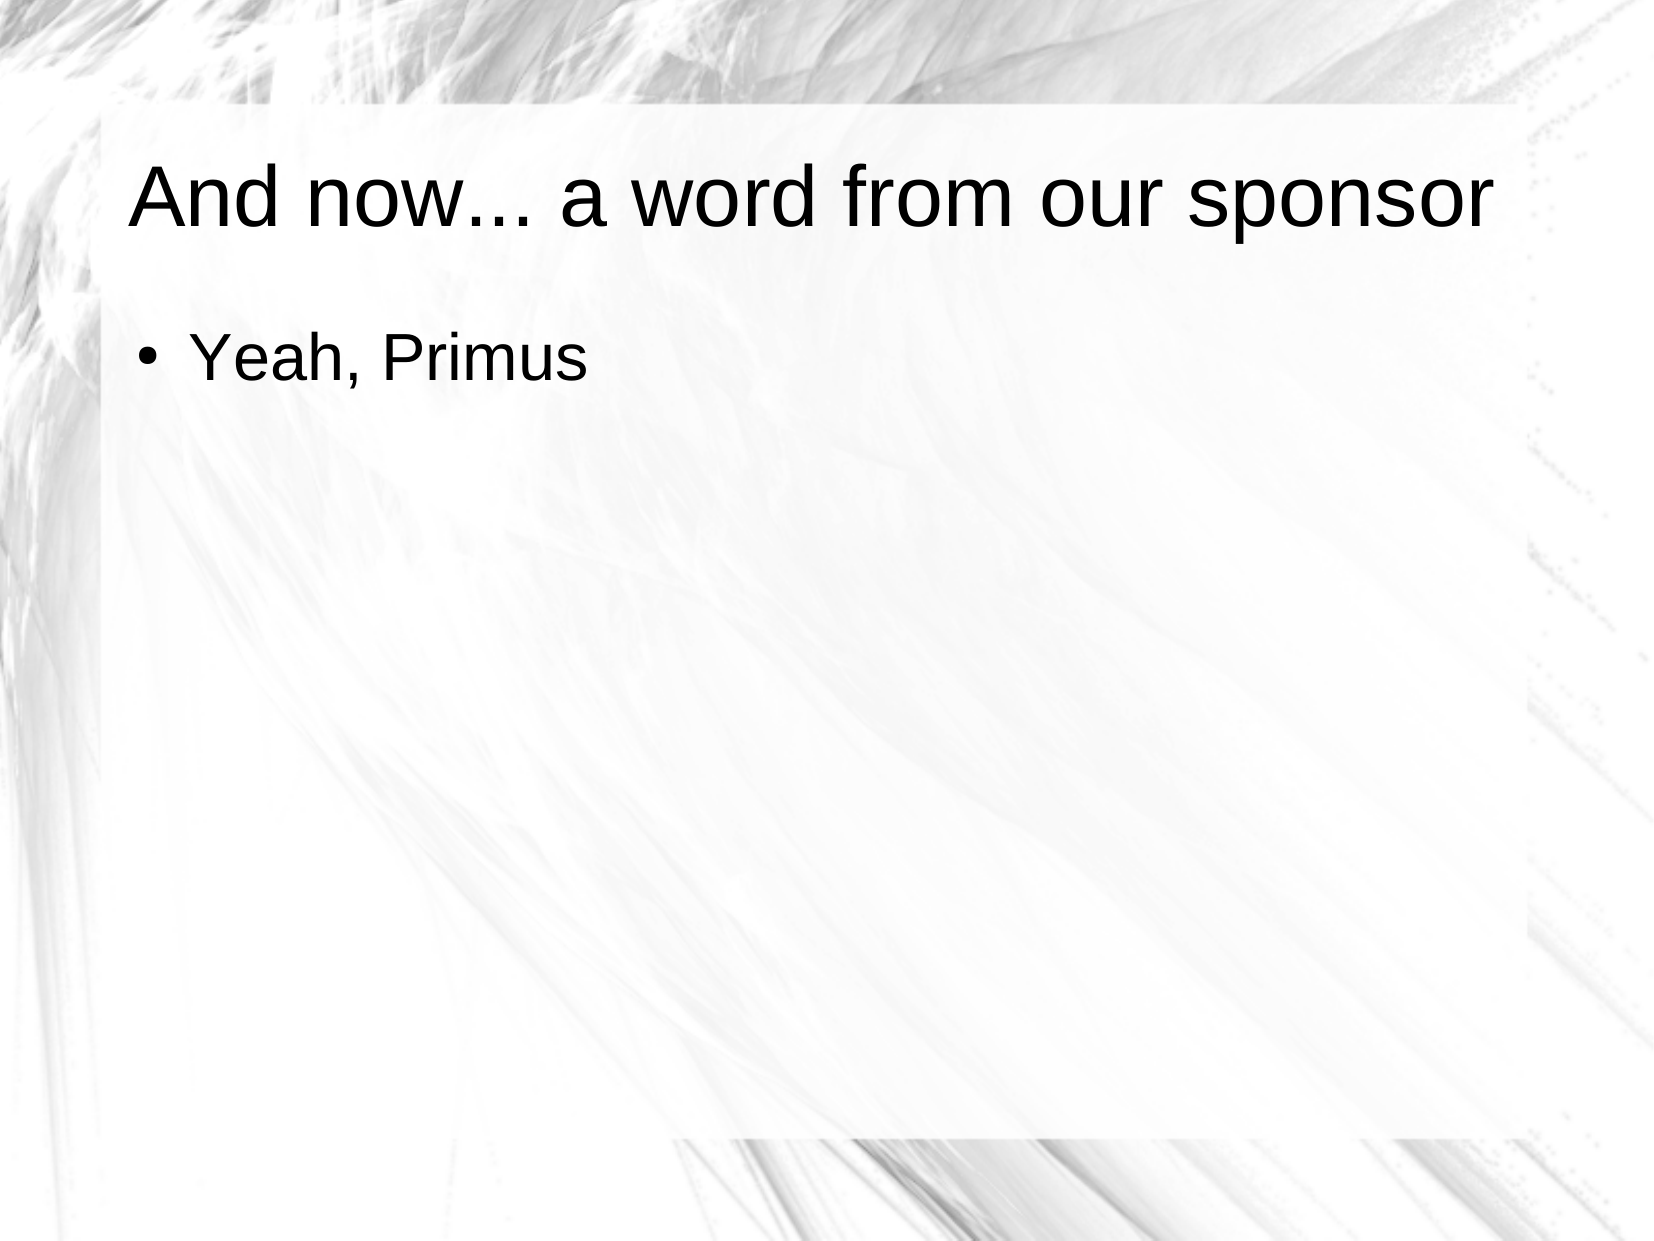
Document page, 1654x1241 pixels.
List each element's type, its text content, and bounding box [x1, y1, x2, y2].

picture [0, 0, 1654, 1241]
title And now... a word from our sponsor [118, 112, 1506, 281]
list Yeah, Primus [118, 319, 1571, 945]
